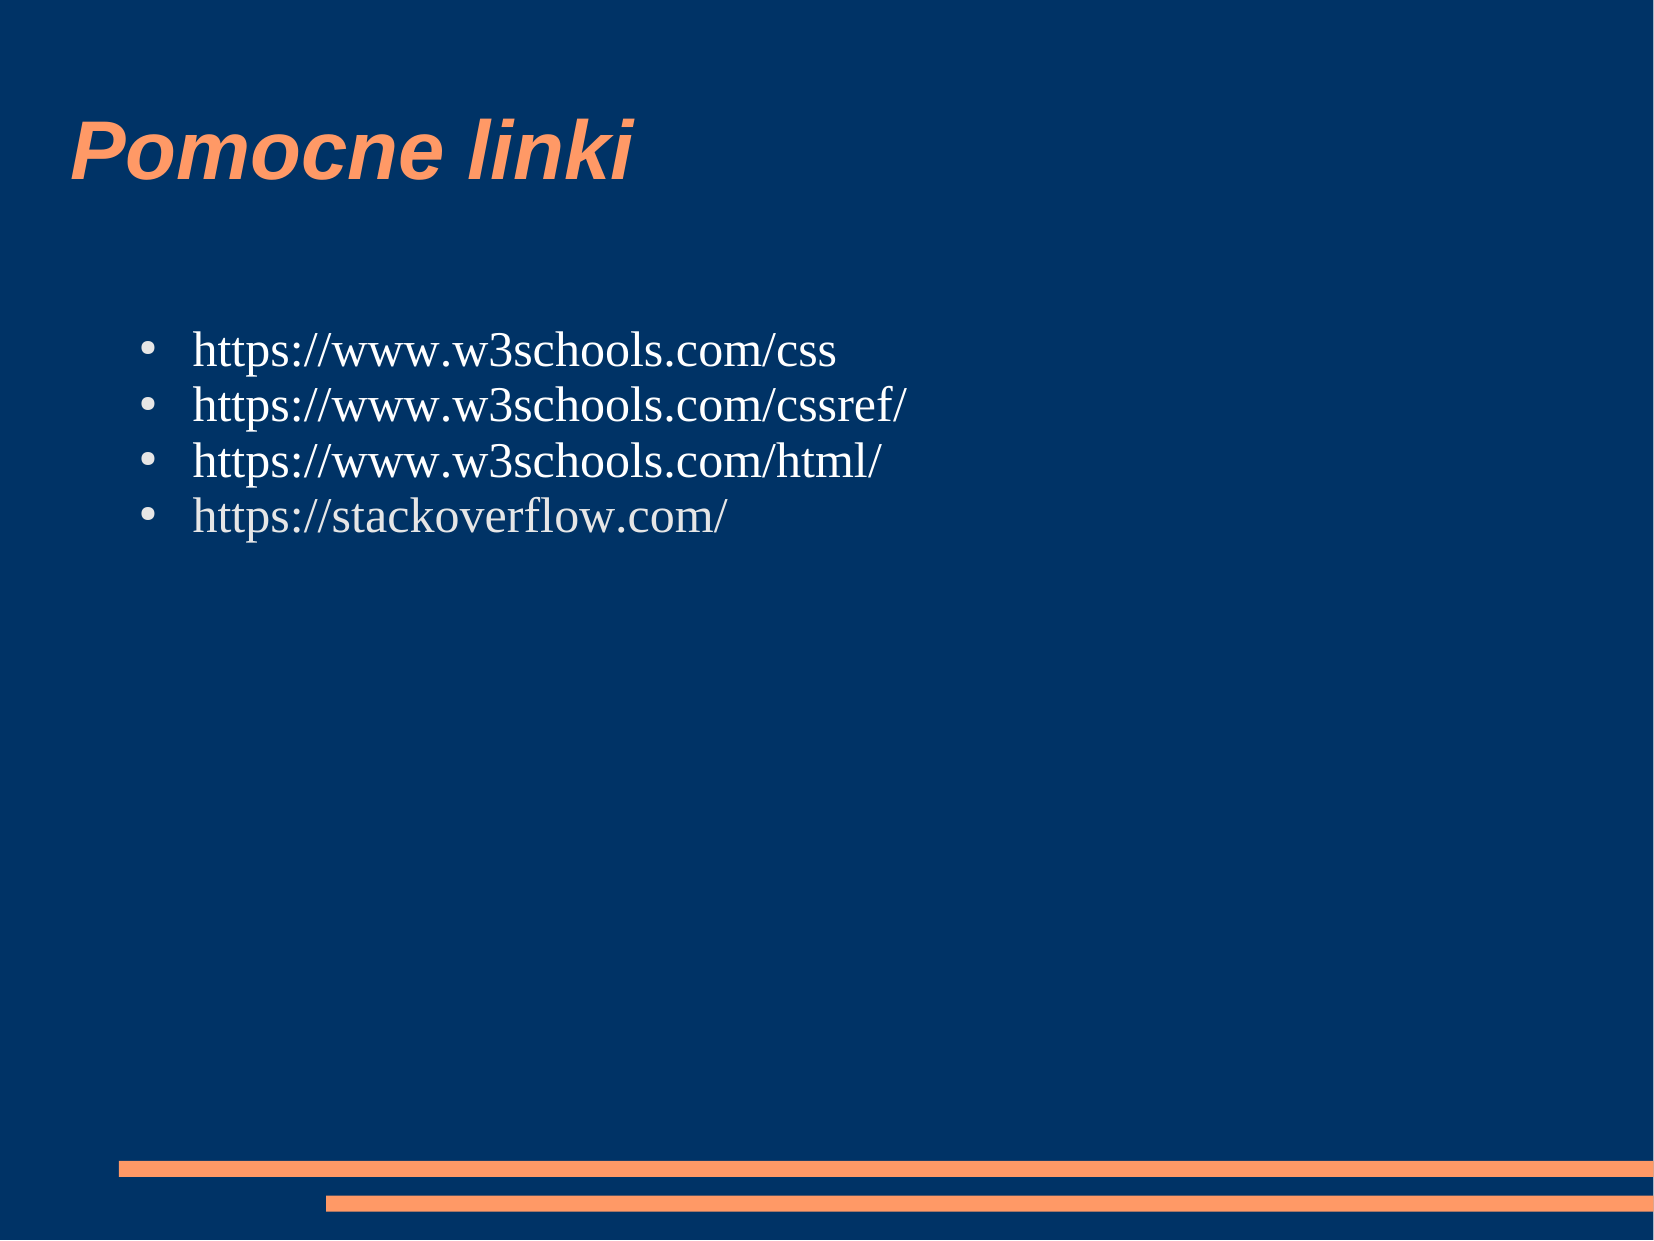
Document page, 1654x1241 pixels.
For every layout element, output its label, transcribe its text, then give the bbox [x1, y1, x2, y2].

title Pomocne linki [70, 47, 1654, 255]
list https://www.w3schools.com/css https://www.w3schools.com/cssref/ https://www.w3schools.com/html/ https://stackoverflow.com/ [121, 322, 1561, 1132]
